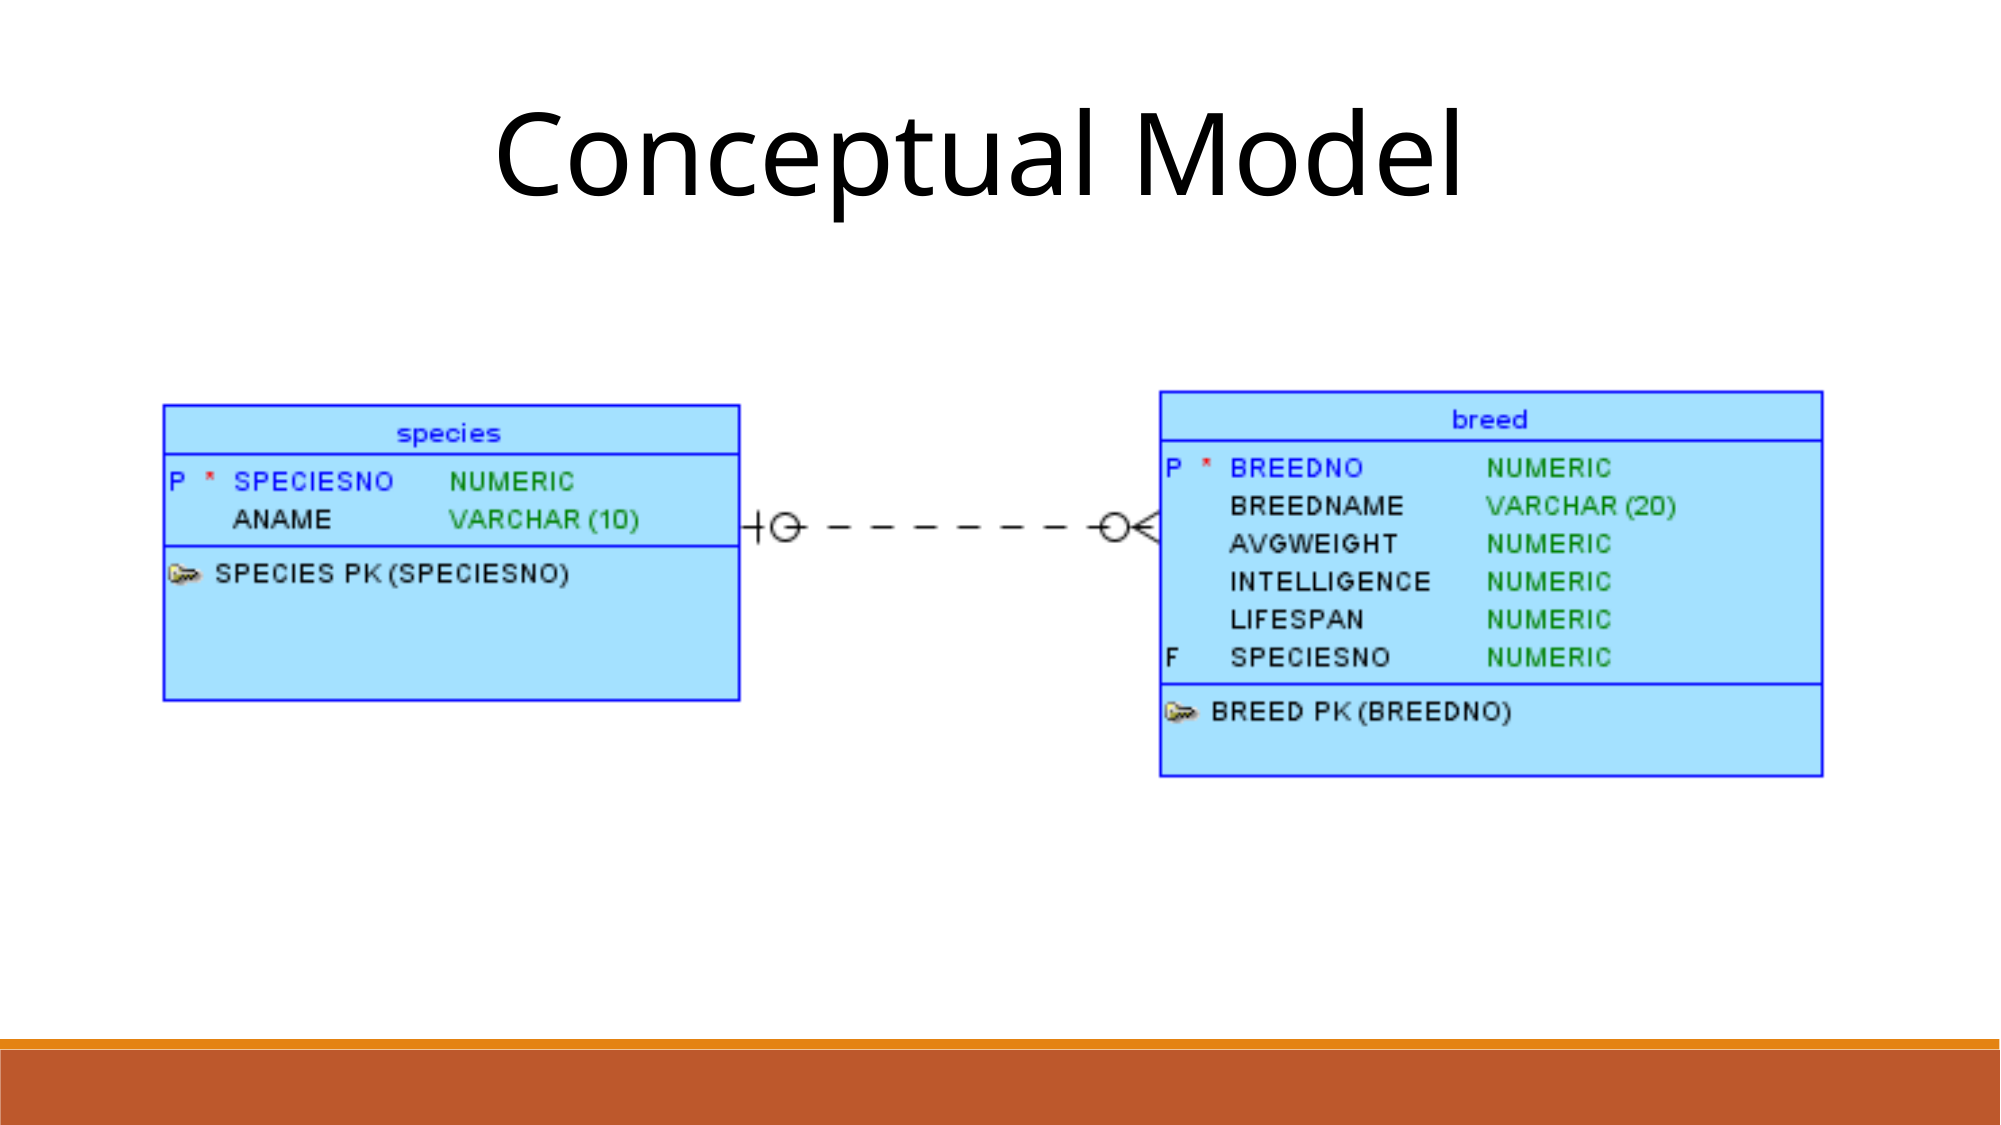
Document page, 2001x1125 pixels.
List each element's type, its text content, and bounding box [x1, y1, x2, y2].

text_box Conceptual Model [302, 73, 1658, 226]
picture [96, 313, 1919, 900]
